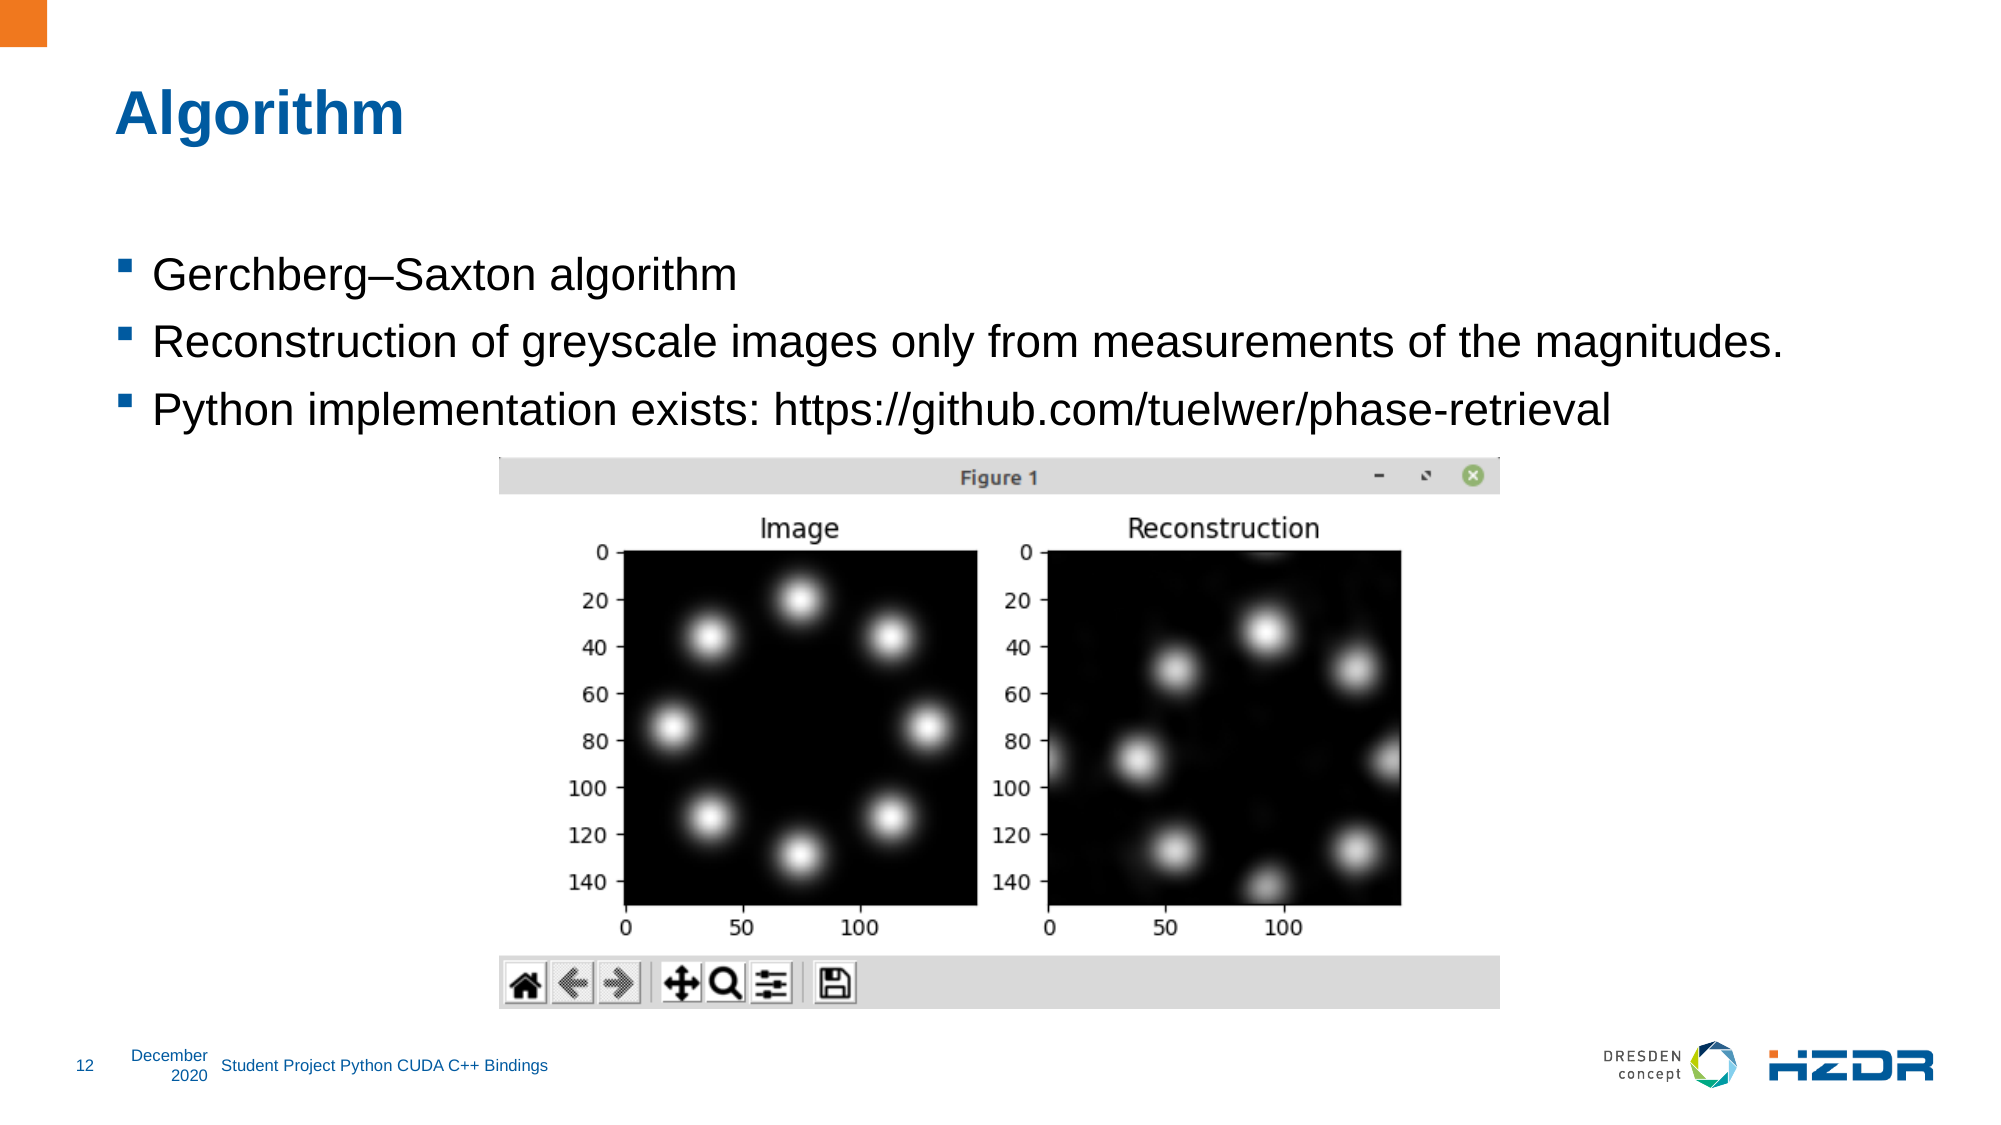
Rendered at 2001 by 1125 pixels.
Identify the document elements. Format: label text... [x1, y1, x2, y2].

list Gerchberg–Saxton algorithm Reconstruction of greyscale images only from measurements of the magnitudes. Python implementation exists: https://github.com/tuelwer/phase-retrieval [114, 186, 1934, 949]
picture [1768, 1049, 1934, 1081]
slide_number December 2020 [107, 1034, 208, 1095]
picture [499, 457, 1500, 1009]
slide_number <number> [6, 1034, 95, 1095]
picture [1603, 1040, 1738, 1089]
footer Student Project Python CUDA C++ Bindings [221, 1034, 965, 1095]
title Algorithm [114, 80, 1934, 148]
